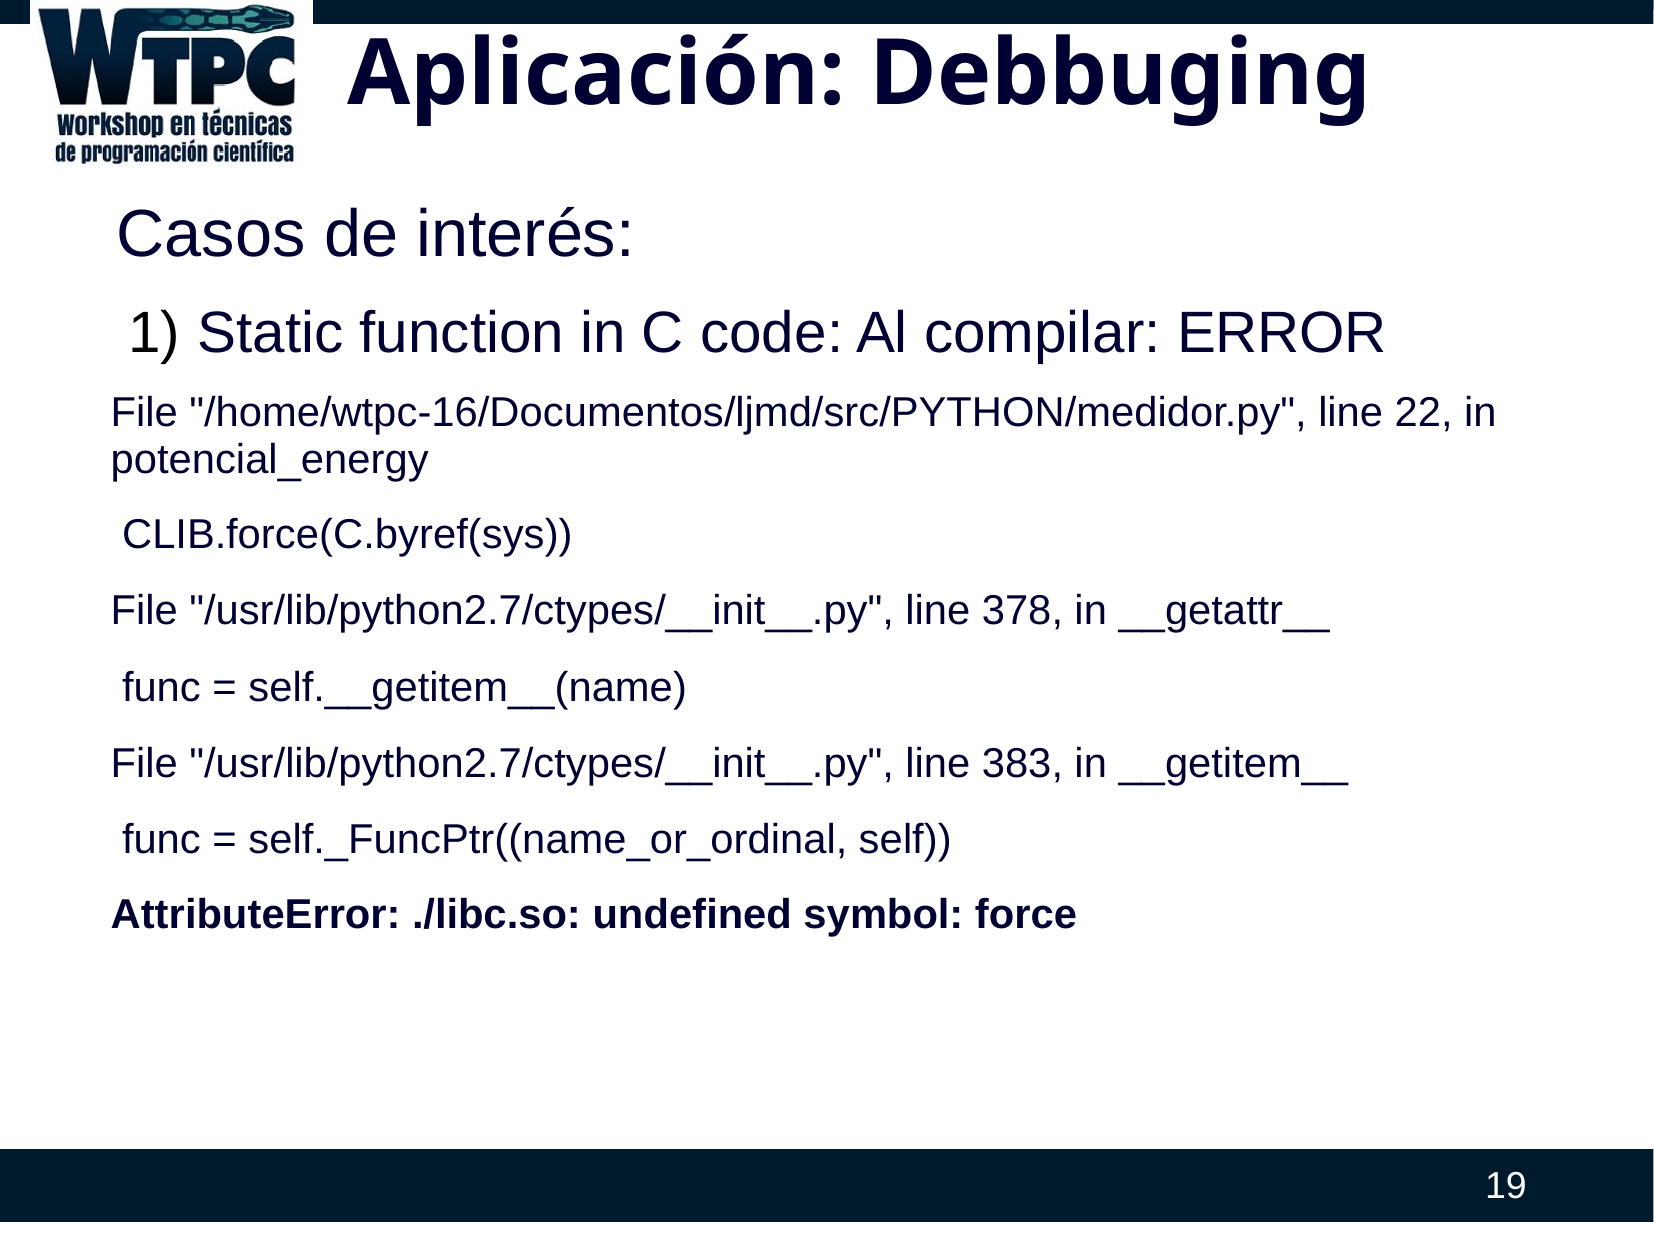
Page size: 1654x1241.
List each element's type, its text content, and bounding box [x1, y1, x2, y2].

picture [0, 0, 1654, 175]
text_box <número> [1470, 1156, 1654, 1228]
picture [0, 1149, 1654, 1223]
title Aplicación: Debbuging [347, 24, 1569, 125]
list Casos de interés: Static function in C code: Al compilar: ERROR File "/home/wtpc-16/Documentos/ljmd/src/PYTHON/medidor.py", line 22, in potencial_energy CLIB.force(C.byref(sys)) File "/usr/lib/python2.7/ctypes/__init__.py", line 378, in __getattr__ func = self.__getitem__(name) File "/usr/lib/python2.7/ctypes/__init__.py", line 383, in __getitem__ func = self._FuncPtr((name_or_ordinal, self)) AttributeError: ./libc.so: undefined symbol: force [39, 195, 1617, 1106]
